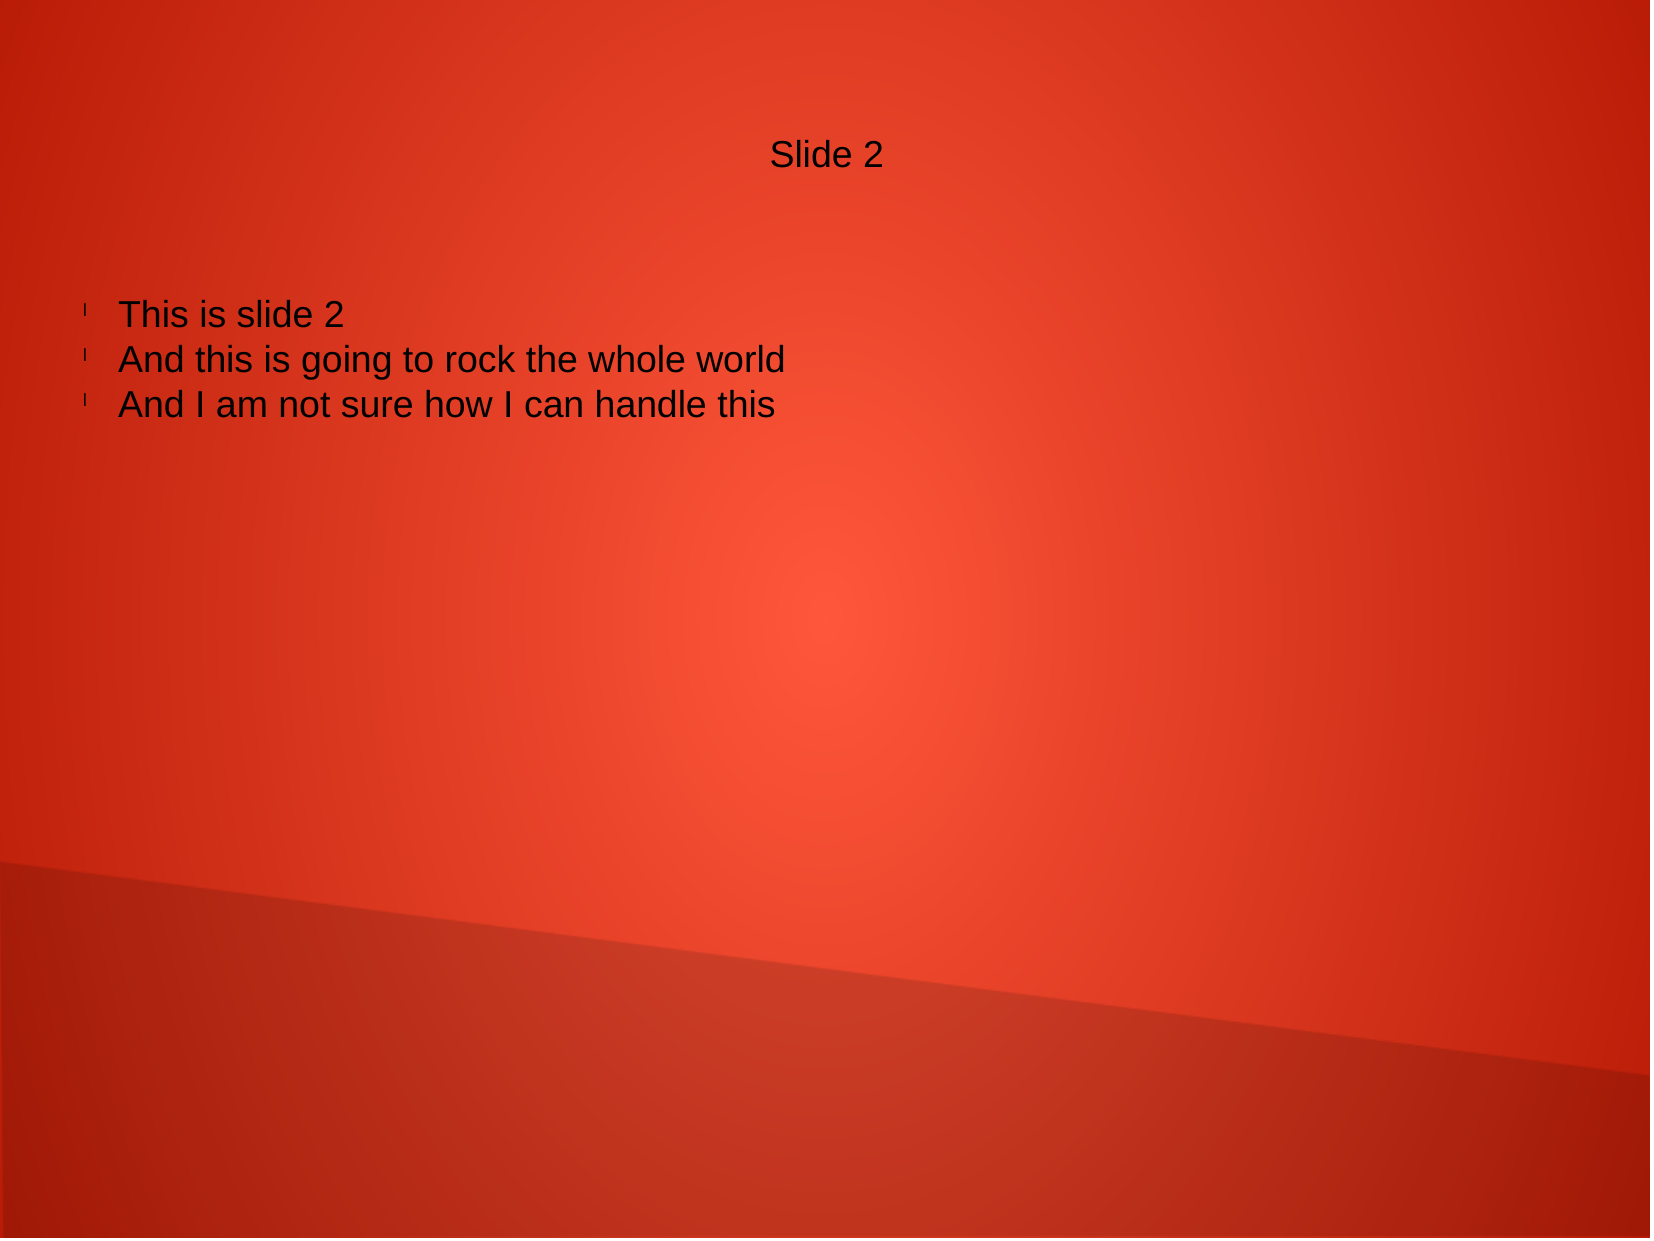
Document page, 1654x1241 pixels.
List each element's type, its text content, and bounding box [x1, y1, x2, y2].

text_box Slide 2 [82, 49, 1571, 257]
text_box This is slide 2 And this is going to rock the whole world And I am not sure how I can handle this [82, 290, 1538, 1010]
